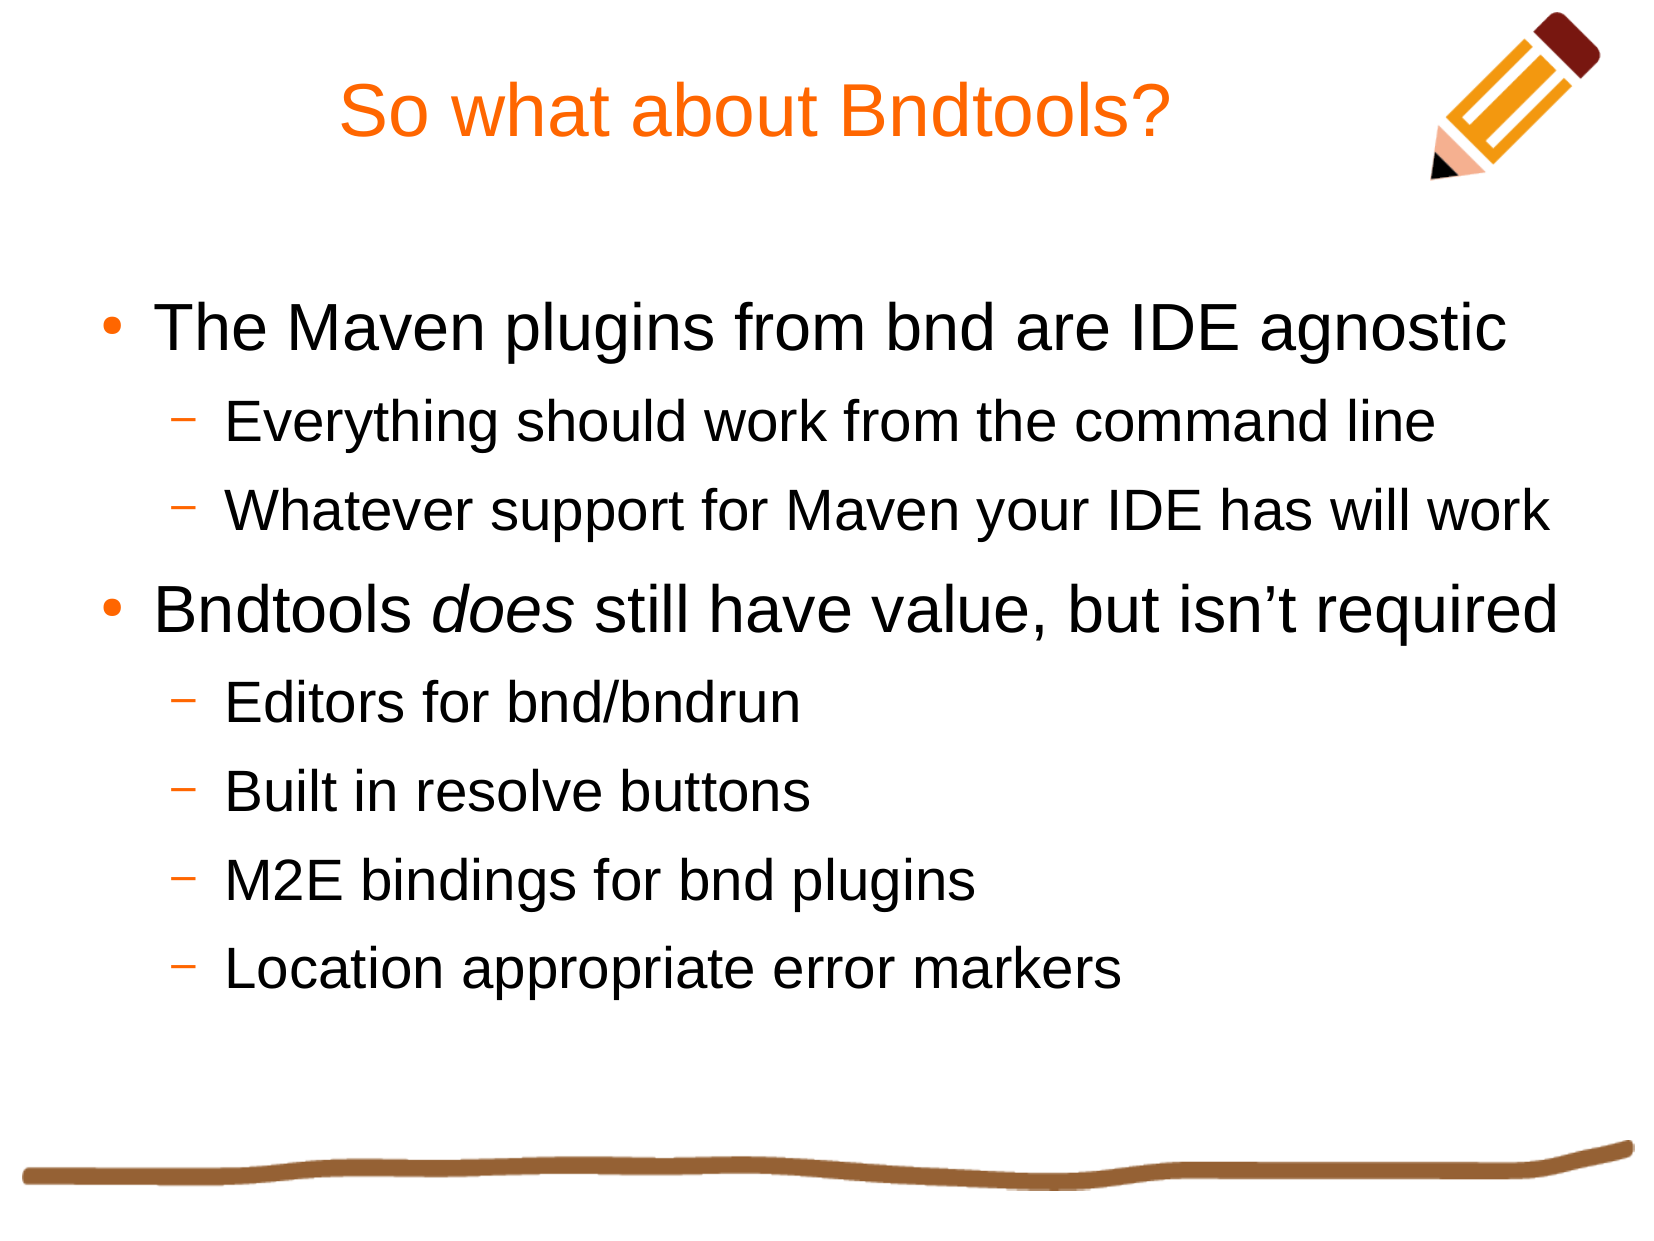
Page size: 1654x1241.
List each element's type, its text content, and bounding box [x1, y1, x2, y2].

title So what about Bndtools? [82, 49, 1430, 172]
list The Maven plugins from bnd are IDE agnostic Everything should work from the command line Whatever support for Maven your IDE has will work Bndtools does still have value, but isn’t required Editors for bnd/bndrun Built in resolve buttons M2E bindings for bnd plugins Location appropriate error markers [82, 290, 1571, 1122]
picture [1430, 12, 1601, 181]
picture [22, 1140, 1635, 1191]
